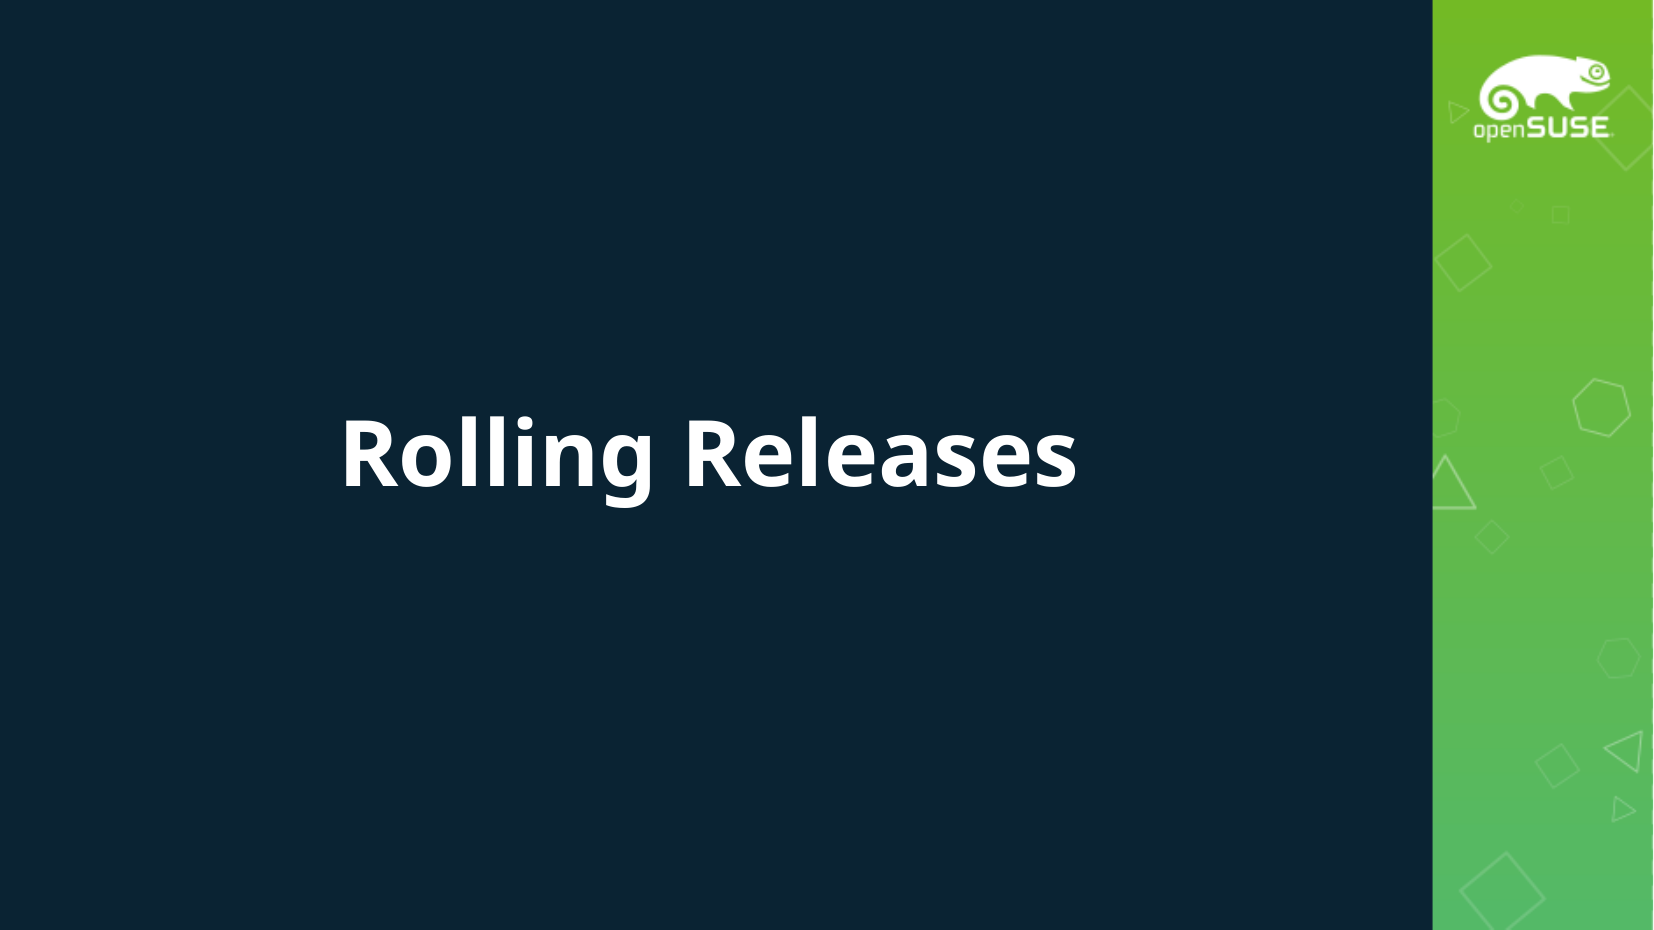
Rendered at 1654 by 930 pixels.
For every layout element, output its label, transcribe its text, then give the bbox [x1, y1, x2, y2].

list Rolling Releases [82, 217, 1335, 757]
picture [0, 0, 1654, 930]
